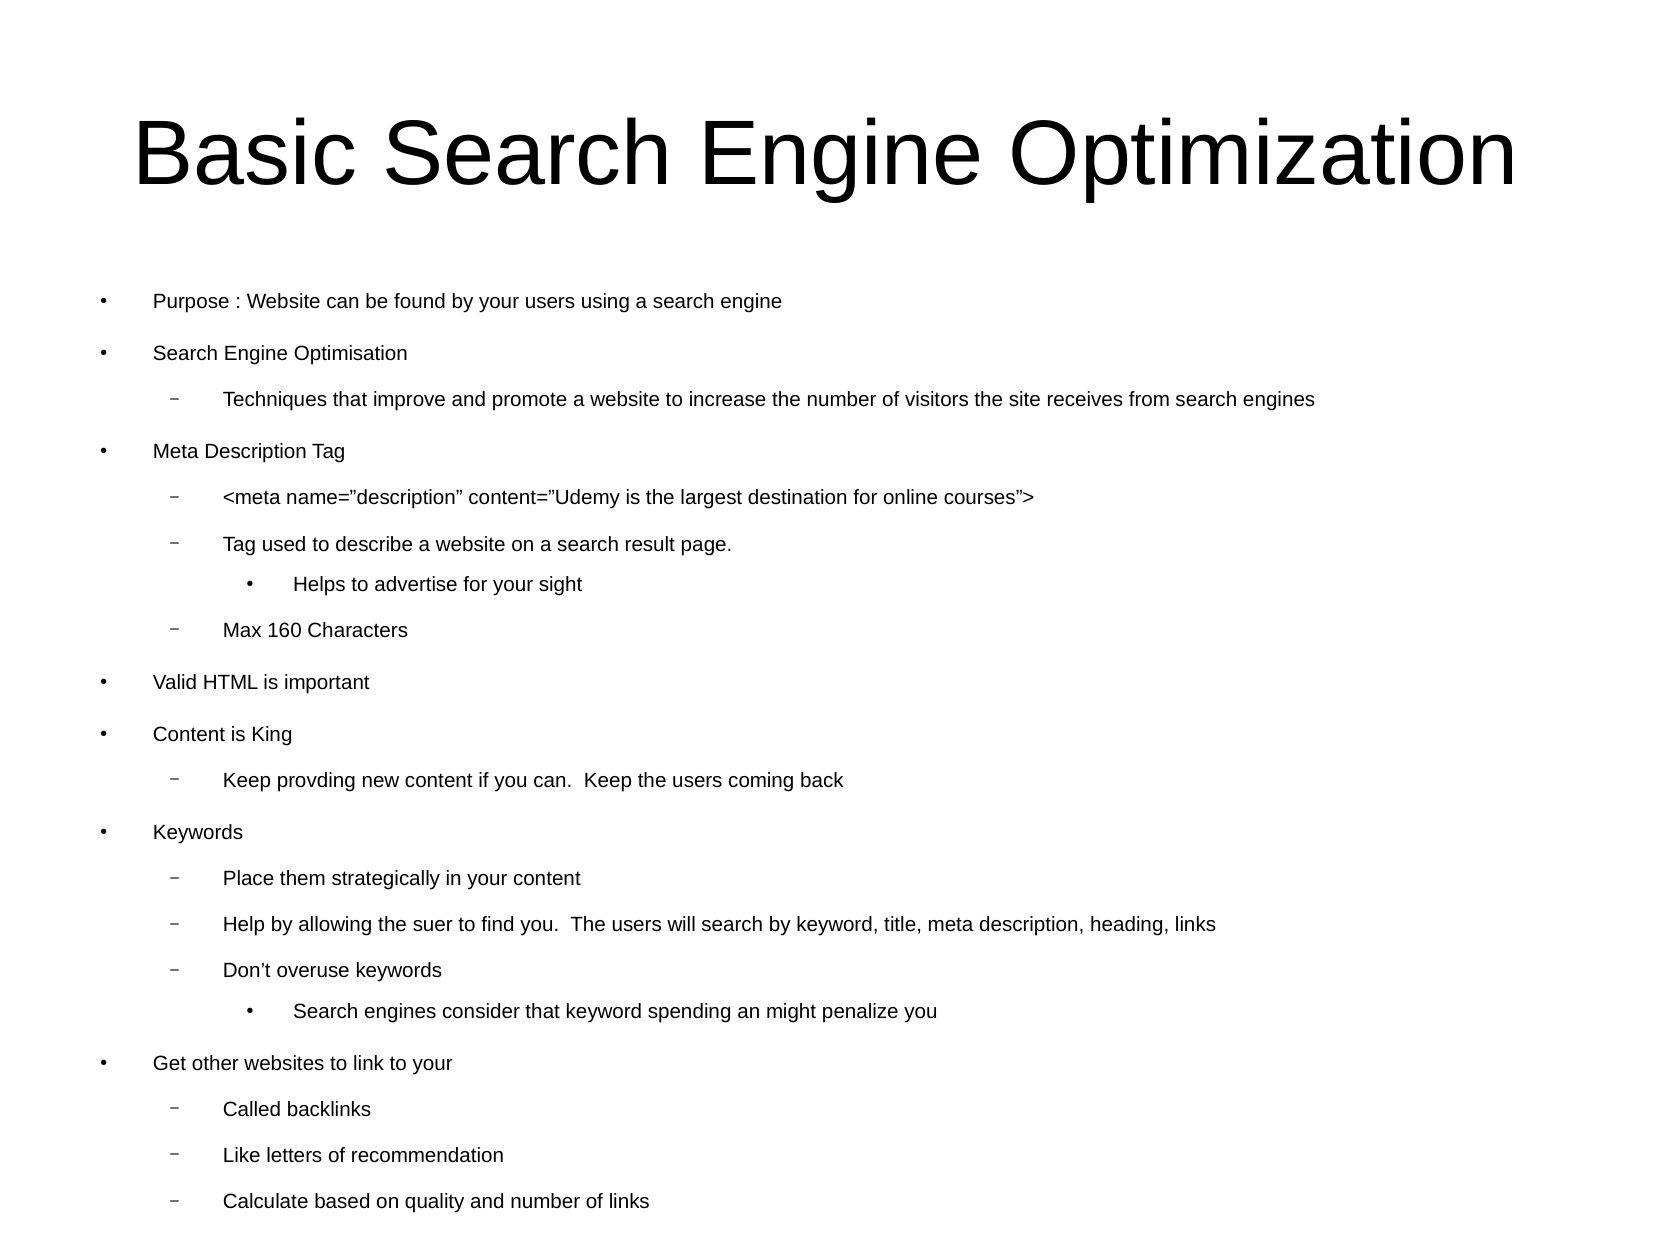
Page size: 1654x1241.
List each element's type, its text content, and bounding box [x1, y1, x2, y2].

title Basic Search Engine Optimization [82, 49, 1571, 257]
list Purpose : Website can be found by your users using a search engine Search Engine Optimisation Techniques that improve and promote a website to increase the number of visitors the site receives from search engines Meta Description Tag <meta name=”description” content=”Udemy is the largest destination for online courses”> Tag used to describe a website on a search result page. Helps to advertise for your sight Max 160 Characters Valid HTML is important Content is King Keep provding new content if you can. Keep the users coming back Keywords Place them strategically in your content Help by allowing the suer to find you. The users will search by keyword, title, meta description, heading, links Don’t overuse keywords Search engines consider that keyword spending an might penalize you Get other websites to link to your Called backlinks Like letters of recommendation Calculate based on quality and number of links [82, 290, 1571, 1217]
